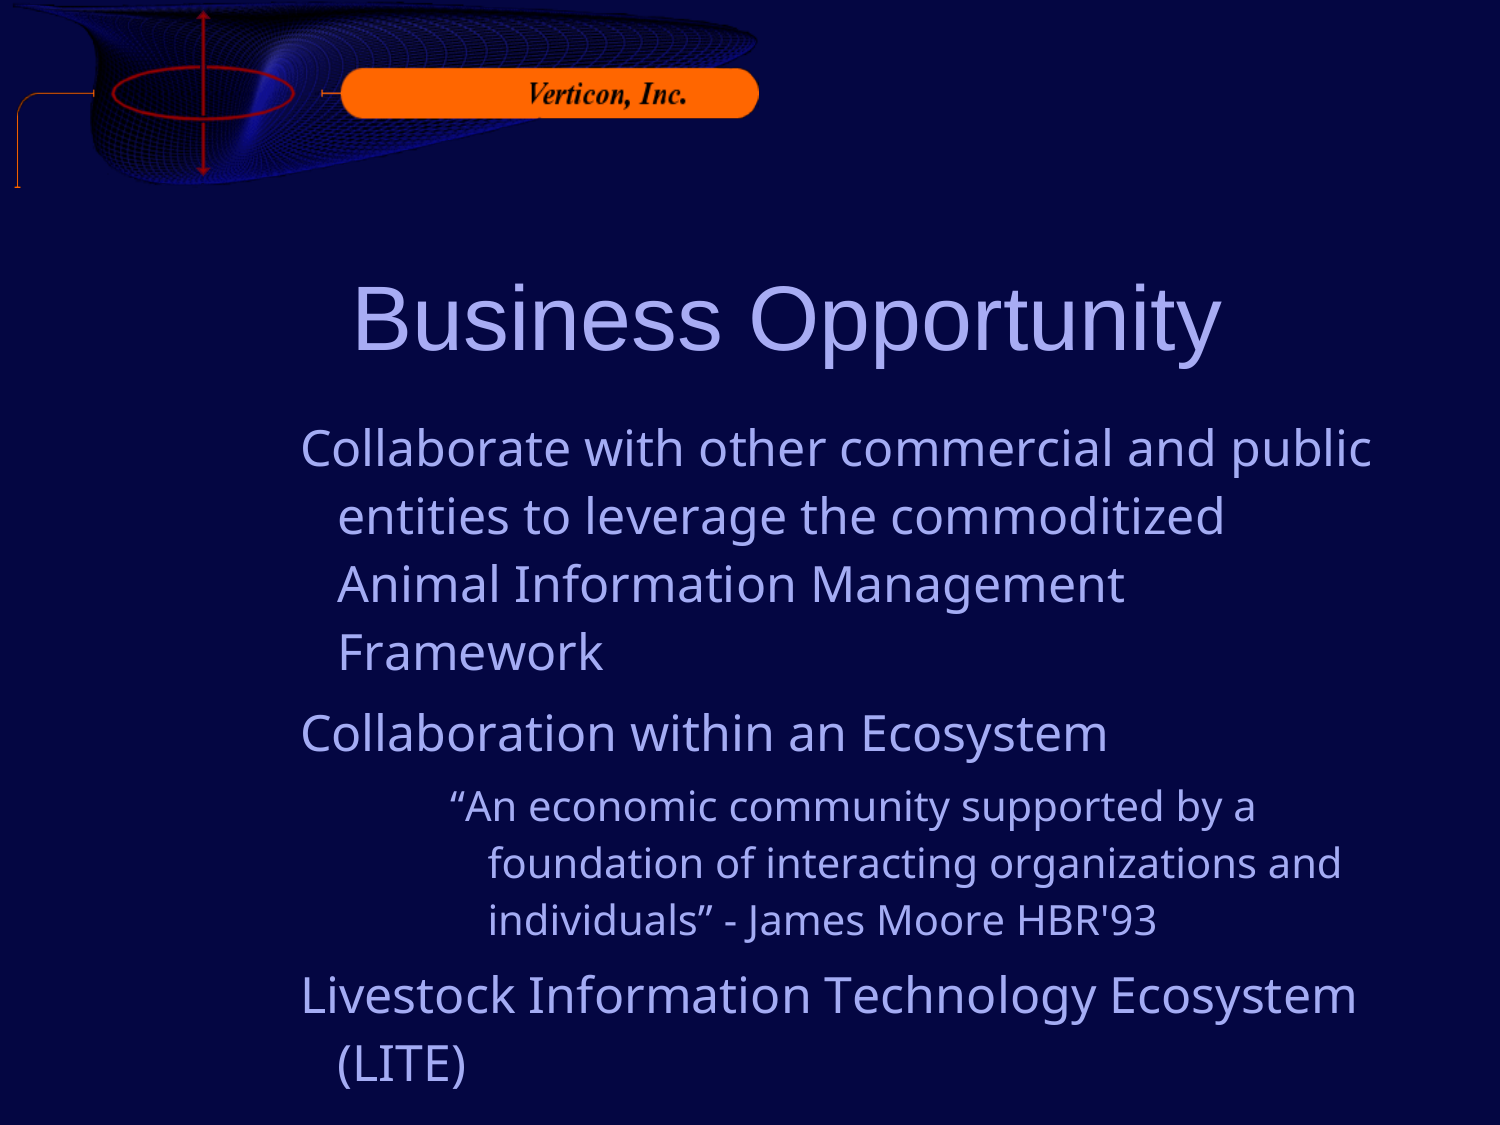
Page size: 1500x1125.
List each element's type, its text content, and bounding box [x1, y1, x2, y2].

picture [8, 0, 759, 188]
list Collaborate with other commercial and public entities to leverage the commoditized Animal Information Management Framework Collaboration within an Ecosystem “An economic community supported by a foundation of interacting organizations and individuals” - James Moore HBR'93 Livestock Information Technology Ecosystem (LITE) [150, 412, 1385, 1052]
title Business Opportunity [112, 232, 1463, 406]
